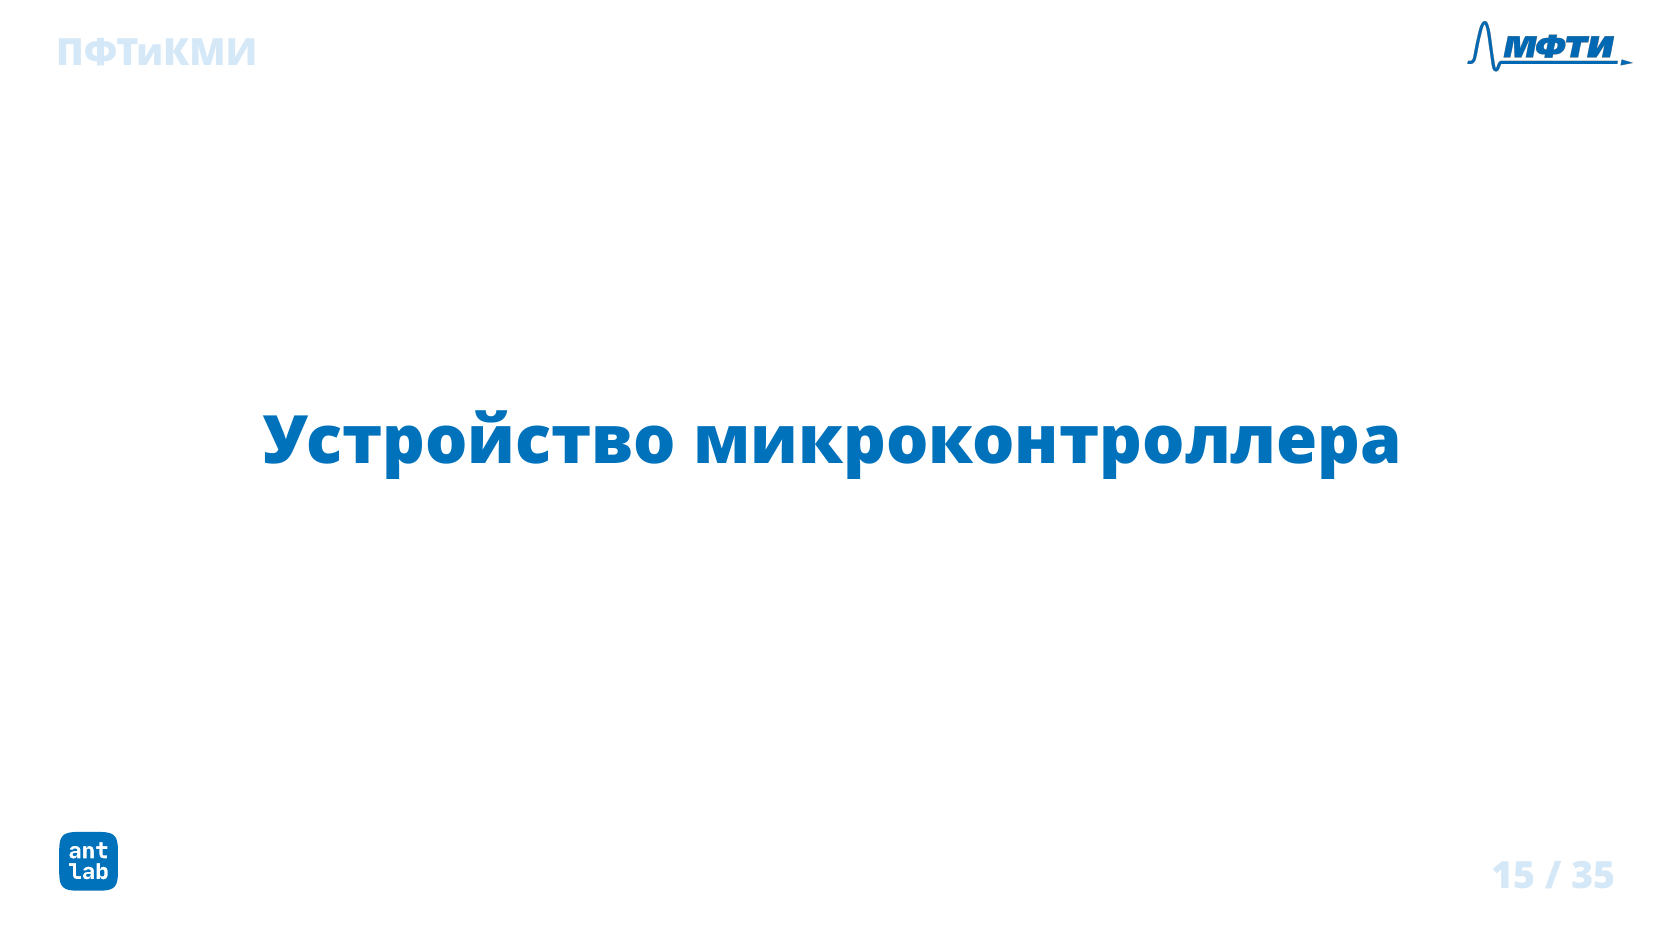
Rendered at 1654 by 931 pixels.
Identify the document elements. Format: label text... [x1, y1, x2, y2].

picture [1446, 0, 1654, 93]
title Устройство микроконтроллера [88, 359, 1577, 515]
